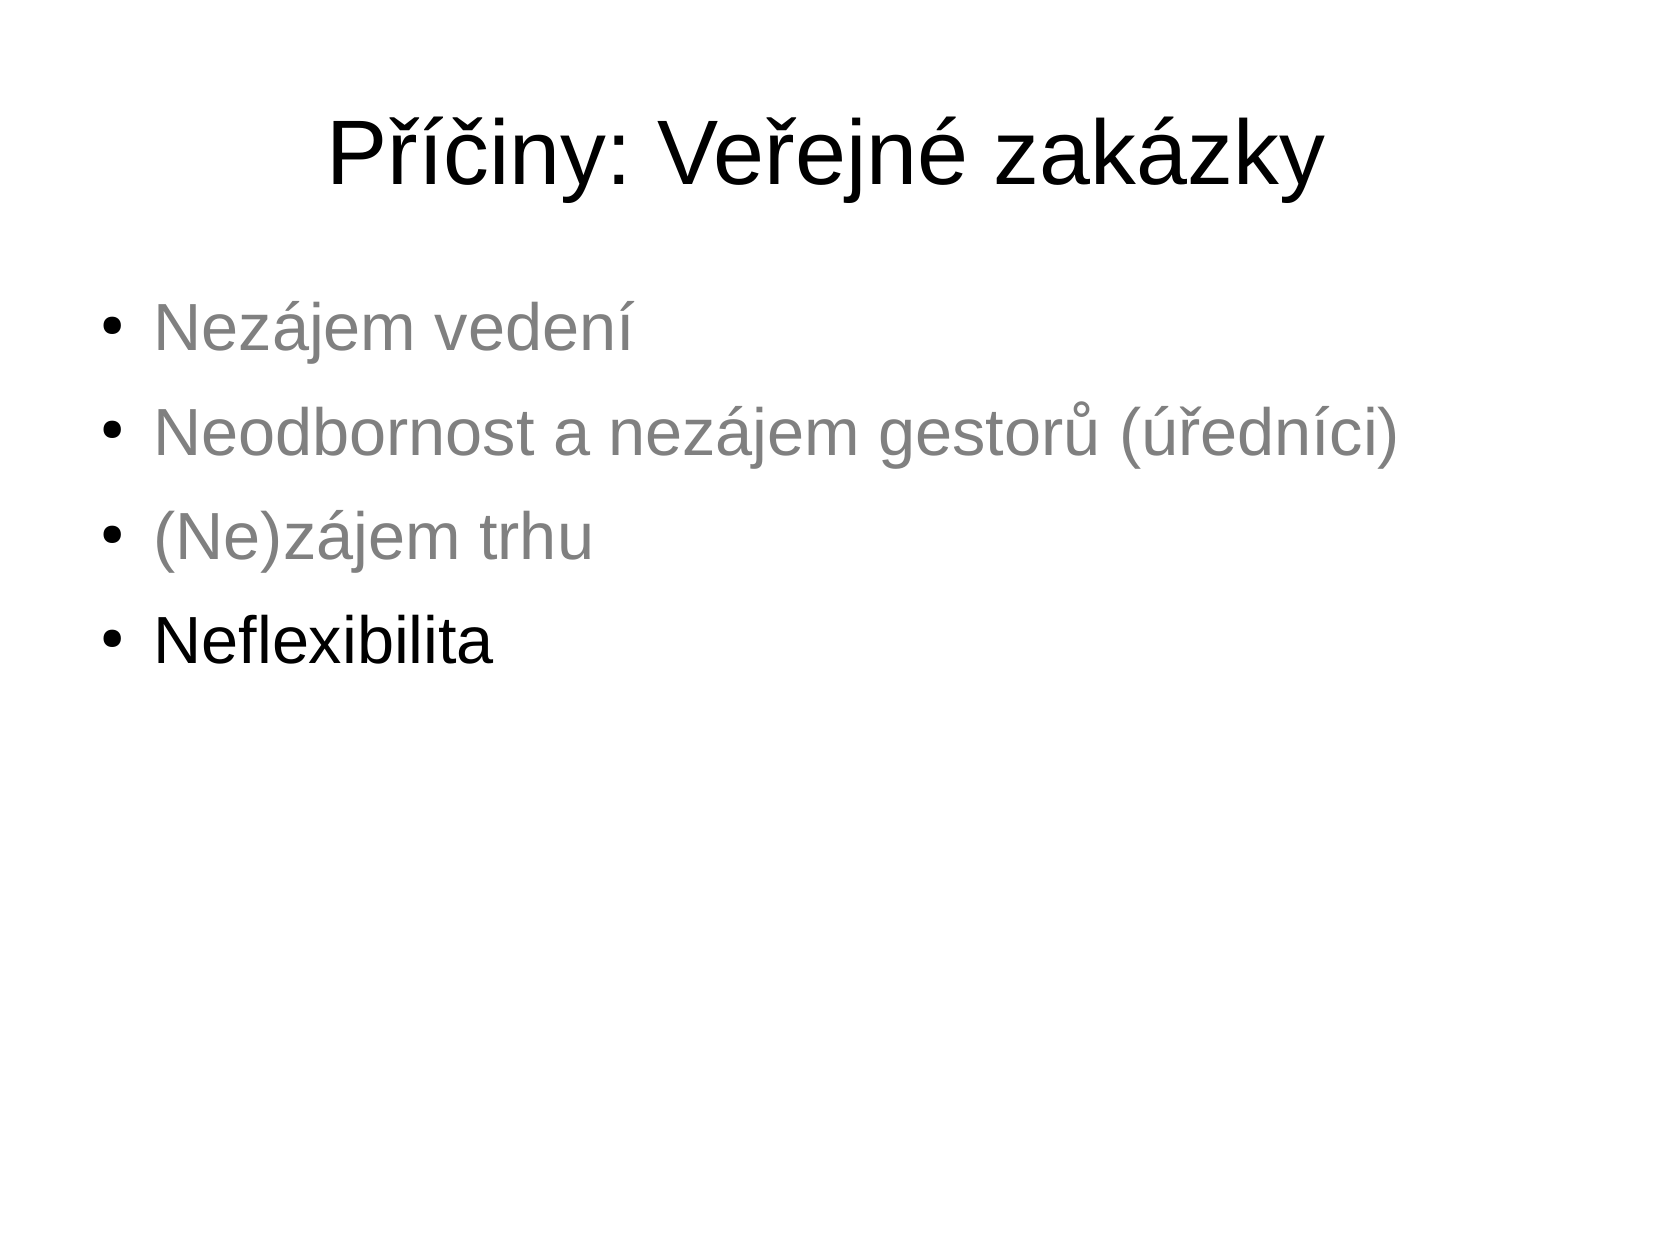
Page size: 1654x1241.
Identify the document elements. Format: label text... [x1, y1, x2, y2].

title Příčiny: Veřejné zakázky [82, 49, 1571, 257]
list Nezájem vedení Neodbornost a nezájem gestorů (úředníci) (Ne)zájem trhu Neflexibilita [82, 290, 1571, 1010]
